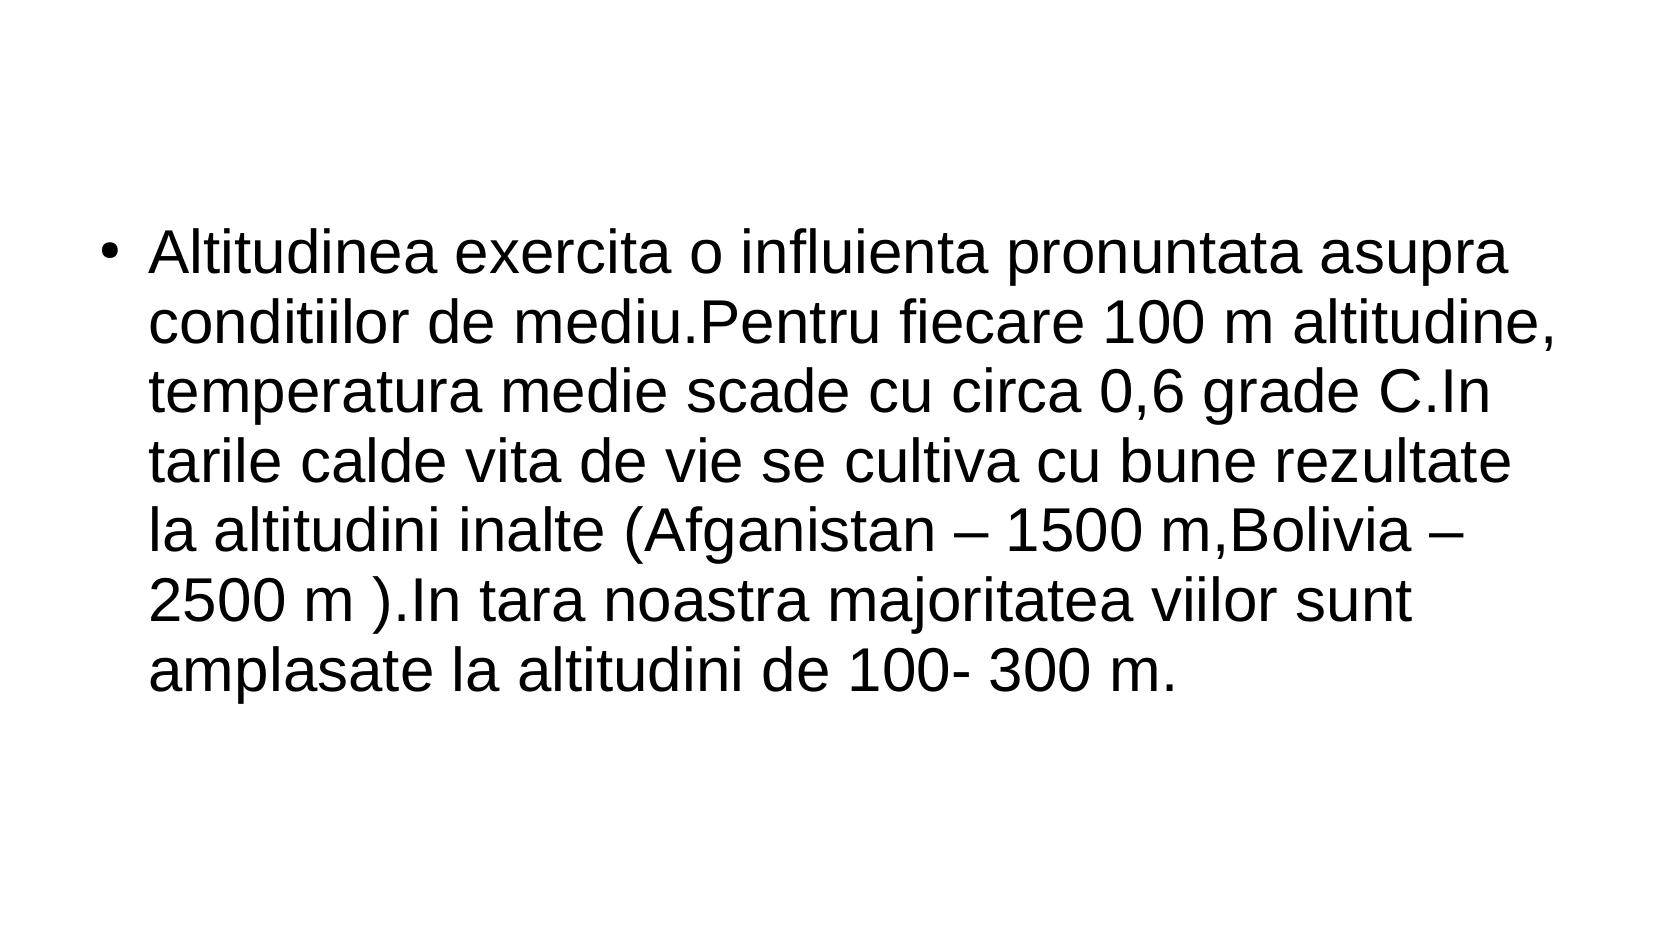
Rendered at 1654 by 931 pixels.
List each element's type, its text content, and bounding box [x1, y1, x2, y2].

list Altitudinea exercita o influienta pronuntata asupra conditiilor de mediu.Pentru fiecare 100 m altitudine, temperatura medie scade cu circa 0,6 grade C.In tarile calde vita de vie se cultiva cu bune rezultate la altitudini inalte (Afganistan – 1500 m,Bolivia – 2500 m ).In tara noastra majoritatea viilor sunt amplasate la altitudini de 100- 300 m. [82, 217, 1571, 758]
